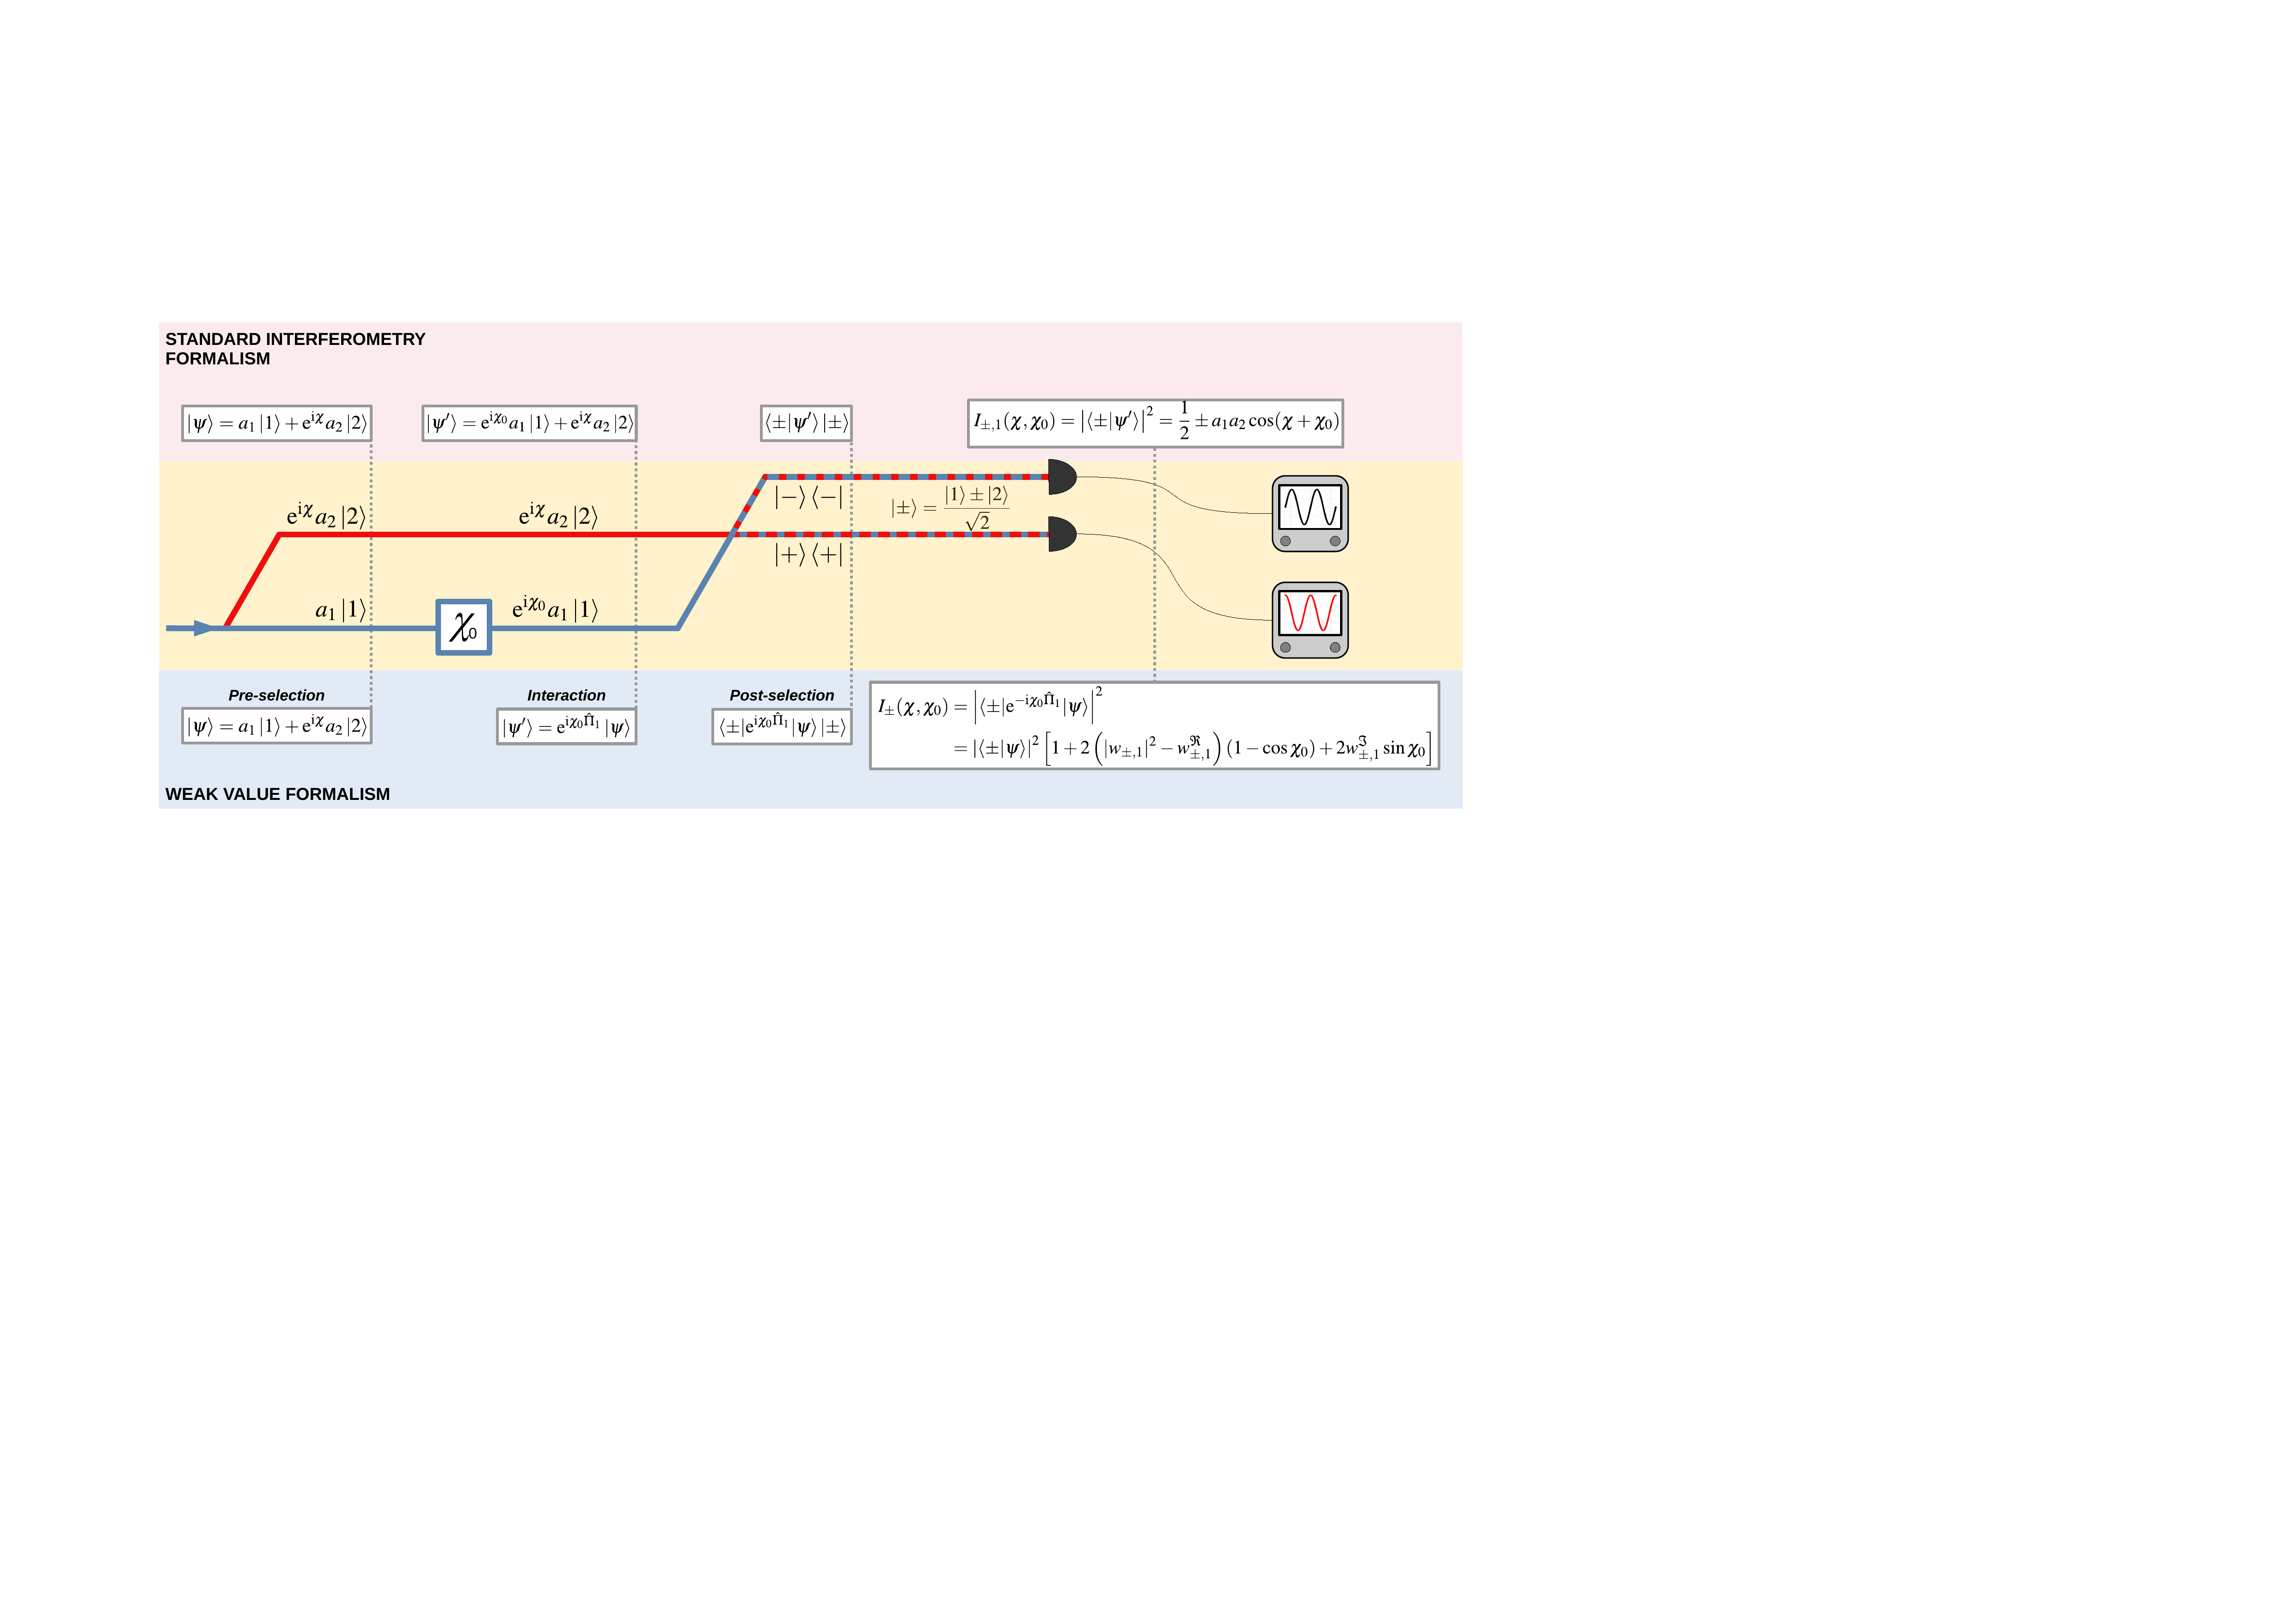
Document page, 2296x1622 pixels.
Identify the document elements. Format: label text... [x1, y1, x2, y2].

picture [425, 409, 637, 435]
text_box Pre-selection [221, 683, 332, 708]
picture [770, 539, 844, 571]
picture [510, 585, 599, 627]
picture [499, 707, 632, 743]
picture [1280, 592, 1341, 634]
picture [761, 408, 851, 436]
text_box 0 [461, 621, 493, 655]
picture [967, 395, 1341, 444]
picture [516, 499, 601, 532]
text_box STANDARD INTERFEROMETRY FORMALISM [159, 326, 438, 372]
picture [716, 707, 848, 743]
text_box [159, 322, 1463, 809]
picture [770, 484, 844, 512]
picture [1280, 486, 1341, 528]
picture [284, 499, 369, 532]
text_box Post-selection [722, 683, 842, 707]
picture [313, 592, 369, 625]
picture [183, 712, 370, 738]
text_box WEAK VALUE FORMALISM [159, 780, 398, 807]
text_box Interaction [520, 683, 613, 707]
picture [876, 684, 1439, 767]
picture [183, 409, 370, 436]
